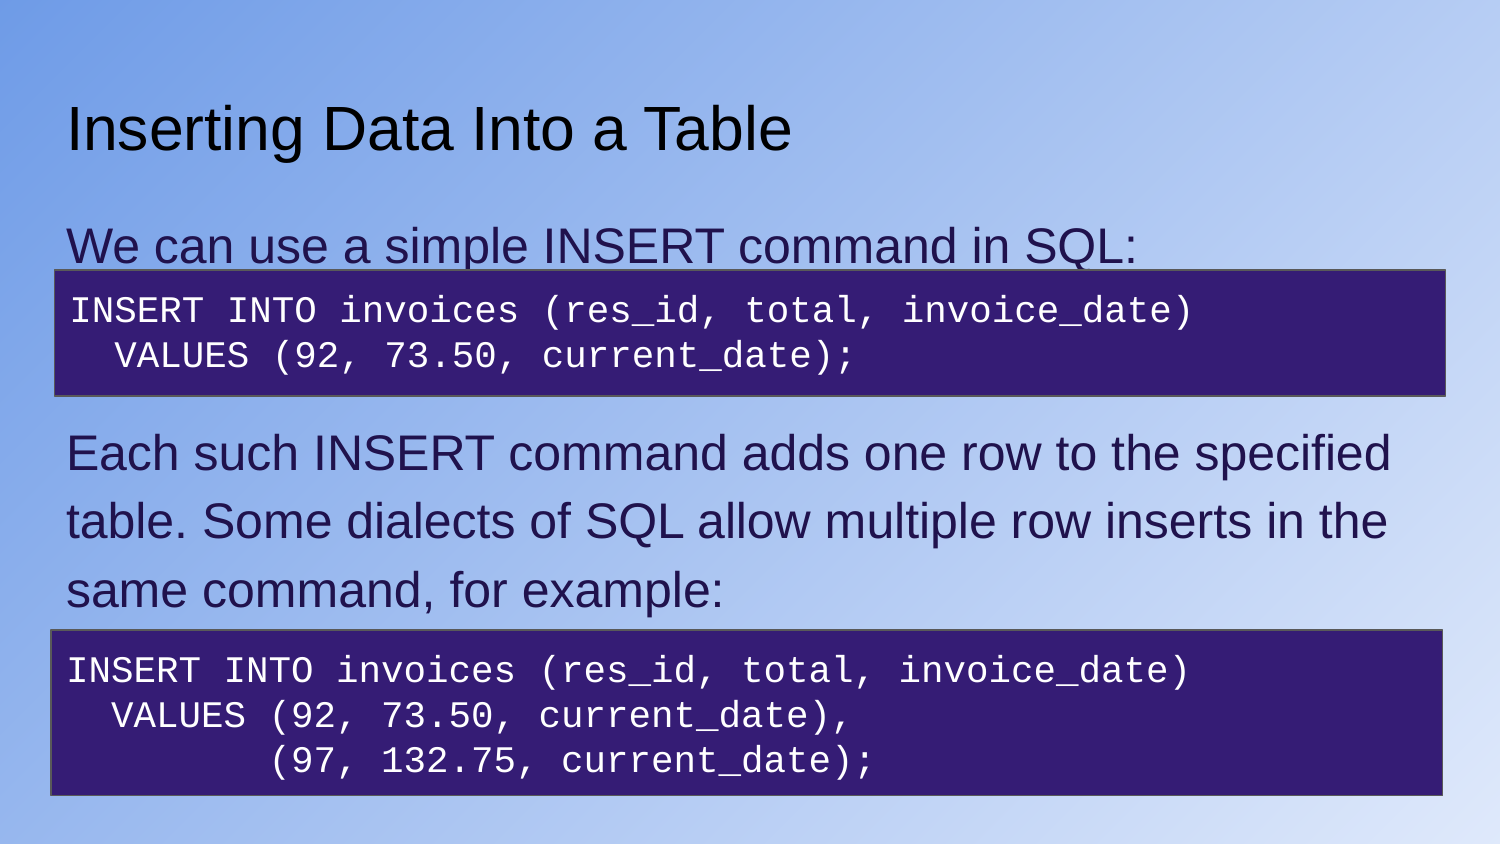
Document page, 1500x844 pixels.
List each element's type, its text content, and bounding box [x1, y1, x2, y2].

text_box INSERT INTO invoices (res_id, total, invoice_date) VALUES (92, 73.50, current_date); [54, 269, 1446, 396]
text_box INSERT INTO invoices (res_id, total, invoice_date) VALUES (92, 73.50, current_date), (97, 132.75, current_date); [51, 629, 1443, 796]
title Inserting Data Into a Table [51, 72, 1449, 167]
list We can use a simple INSERT command in SQL: Each such INSERT command adds one row to the specified table. Some dialects of SQL allow multiple row inserts in the same command, for example: [51, 189, 1449, 750]
